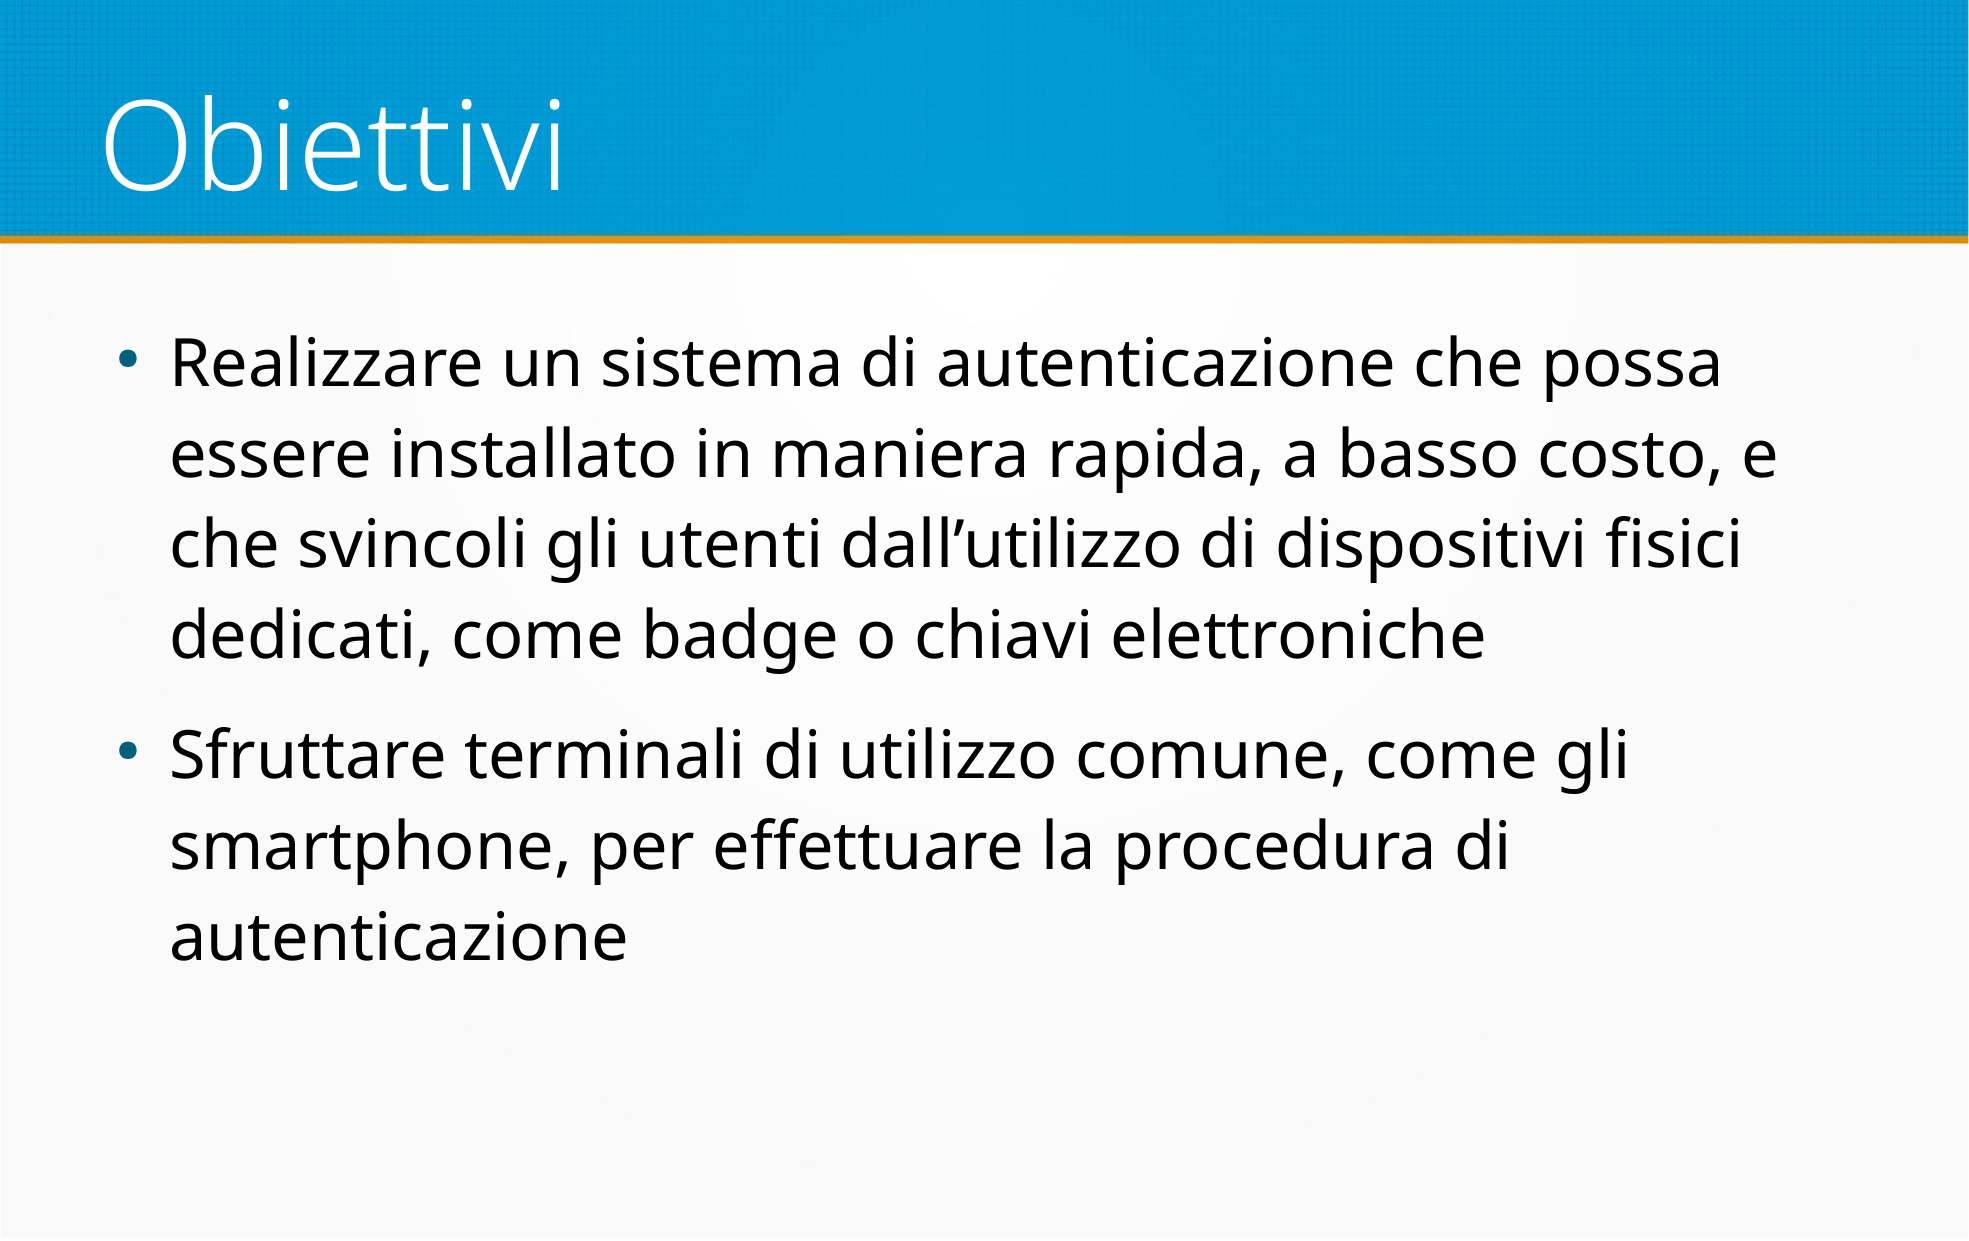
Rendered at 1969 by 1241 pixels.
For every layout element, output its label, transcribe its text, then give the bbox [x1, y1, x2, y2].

title Obiettivi [98, 19, 1870, 227]
list Realizzare un sistema di autenticazione che possa essere installato in maniera rapida, a basso costo, e che svincoli gli utenti dall’utilizzo di dispositivi fisici dedicati, come badge o chiavi elettroniche Sfruttare terminali di utilizzo comune, come gli smartphone, per effettuare la procedura di autenticazione [98, 315, 1861, 1081]
picture [0, 233, 1969, 1241]
